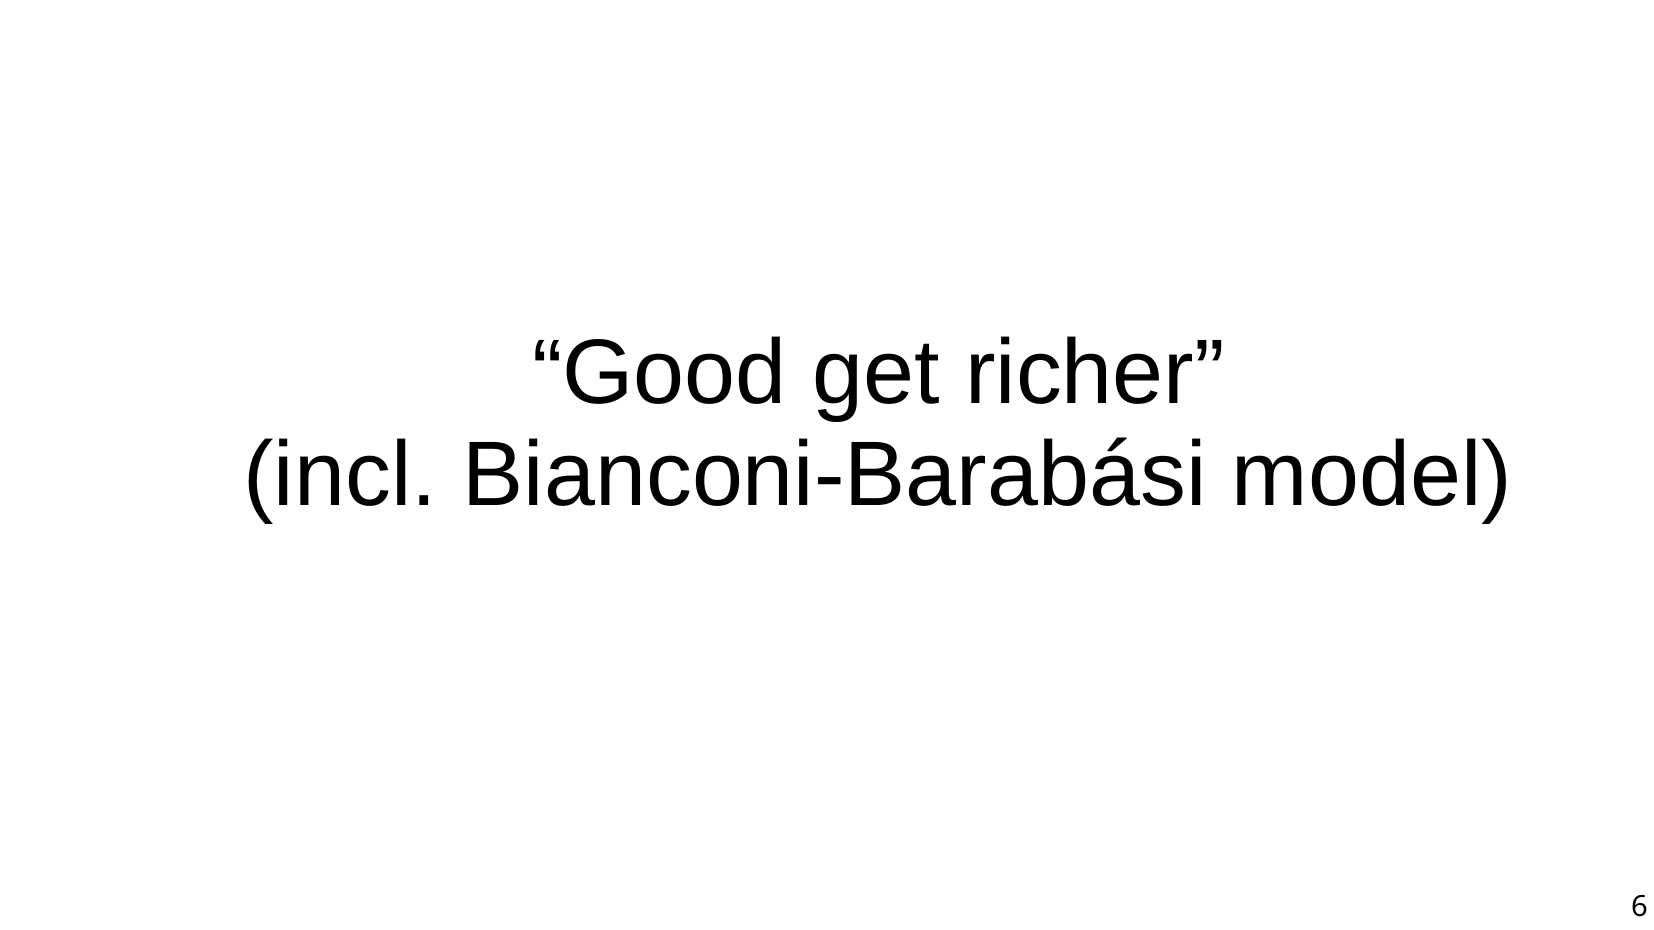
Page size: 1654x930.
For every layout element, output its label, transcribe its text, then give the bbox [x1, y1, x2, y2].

title “Good get richer” (incl. Bianconi-Barabási model) [134, 320, 1623, 526]
